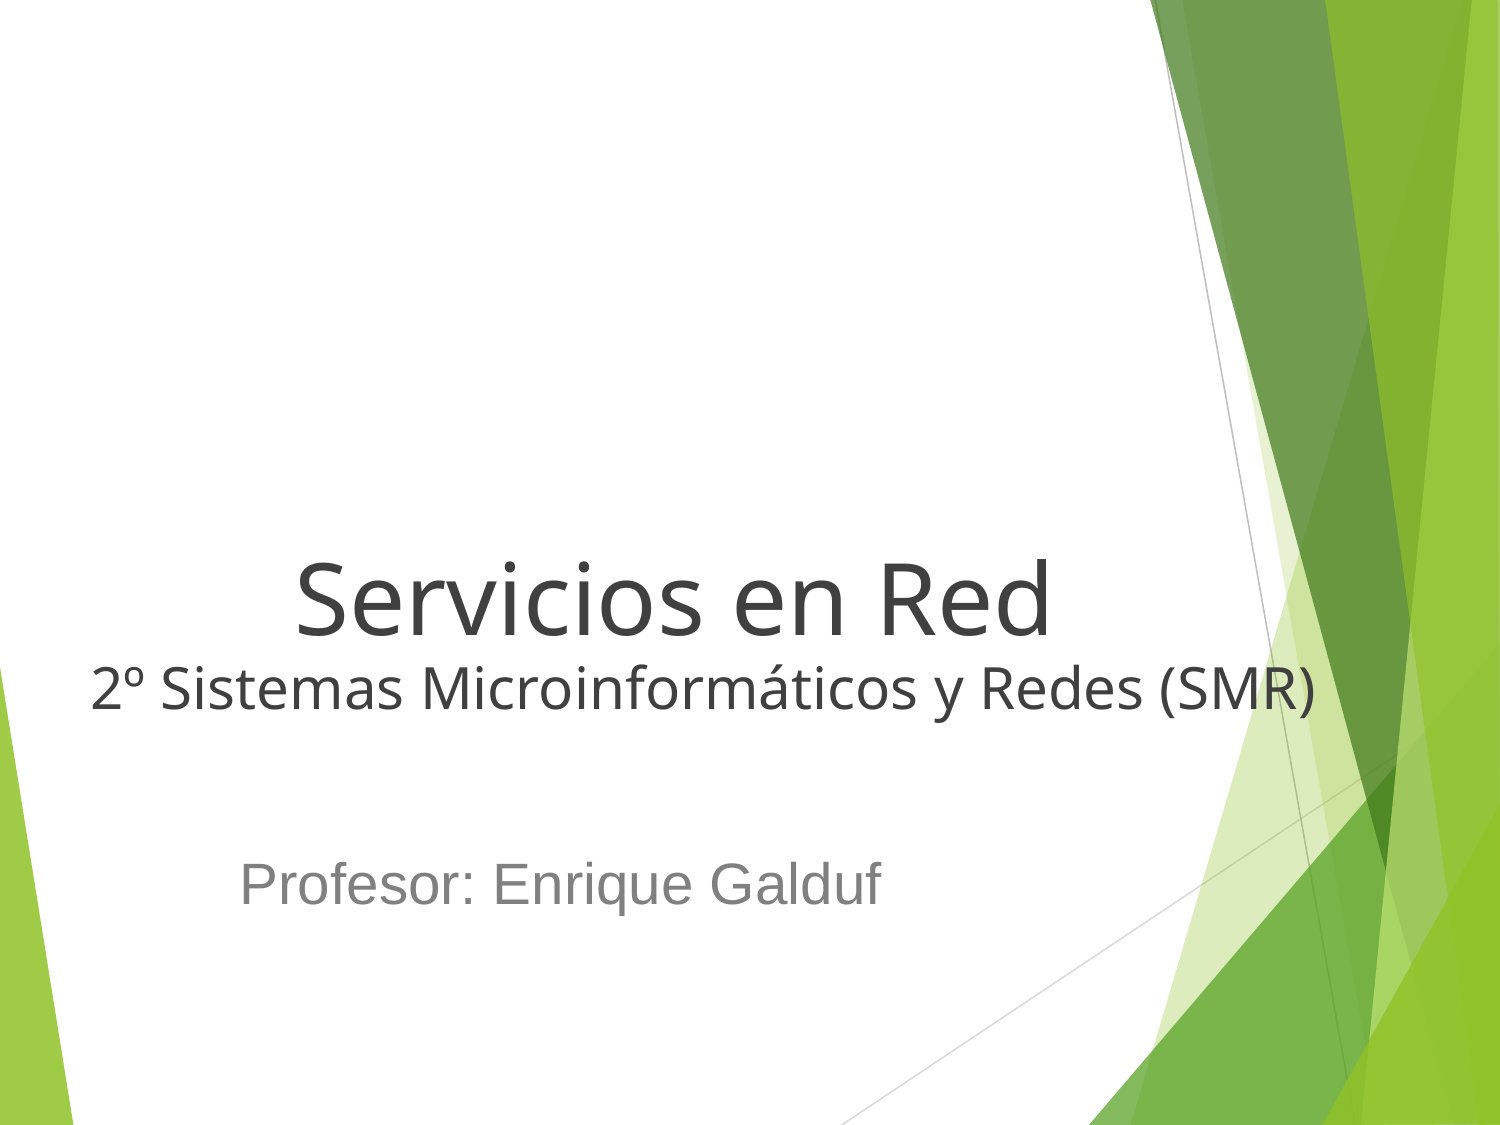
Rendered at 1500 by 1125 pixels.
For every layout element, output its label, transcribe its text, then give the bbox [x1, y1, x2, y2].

text_box Profesor: Enrique Galduf [225, 846, 1276, 926]
subtitle Servicios en Red 2º Sistemas Microinformáticos y Redes (SMR) [0, 263, 1351, 1006]
